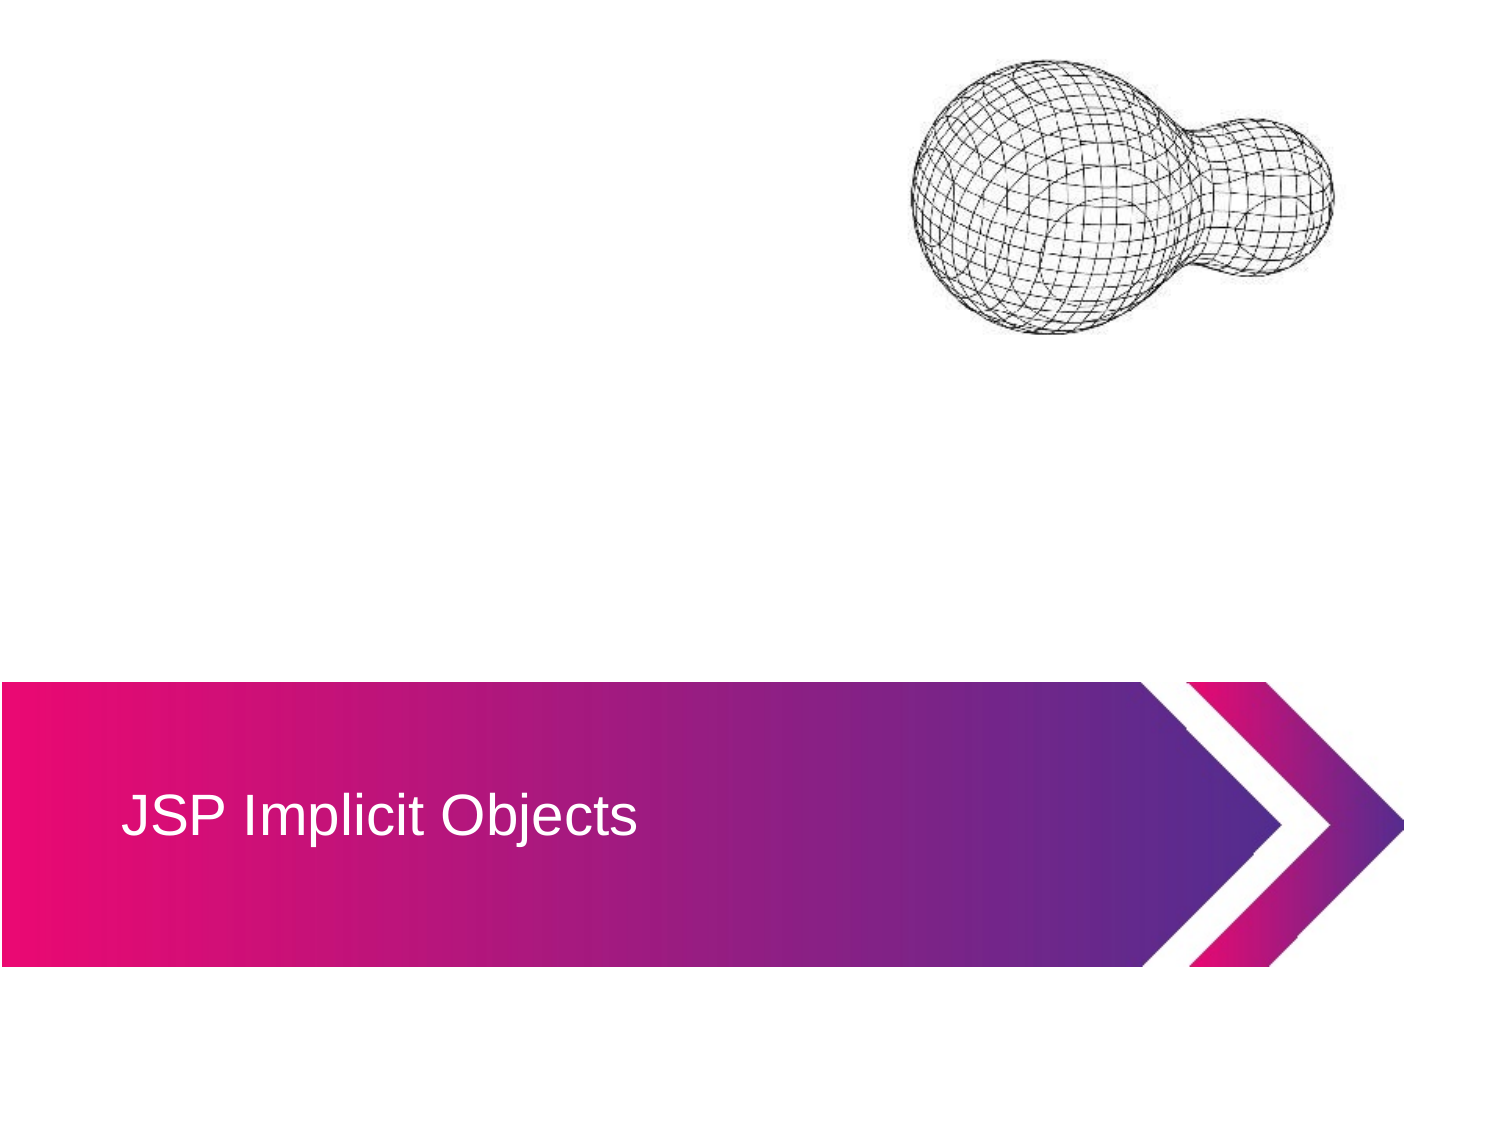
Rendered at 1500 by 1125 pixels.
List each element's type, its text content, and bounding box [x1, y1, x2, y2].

picture [883, 47, 1382, 360]
text_box JSP Implicit Objects [106, 775, 804, 856]
picture [2, 682, 1404, 967]
